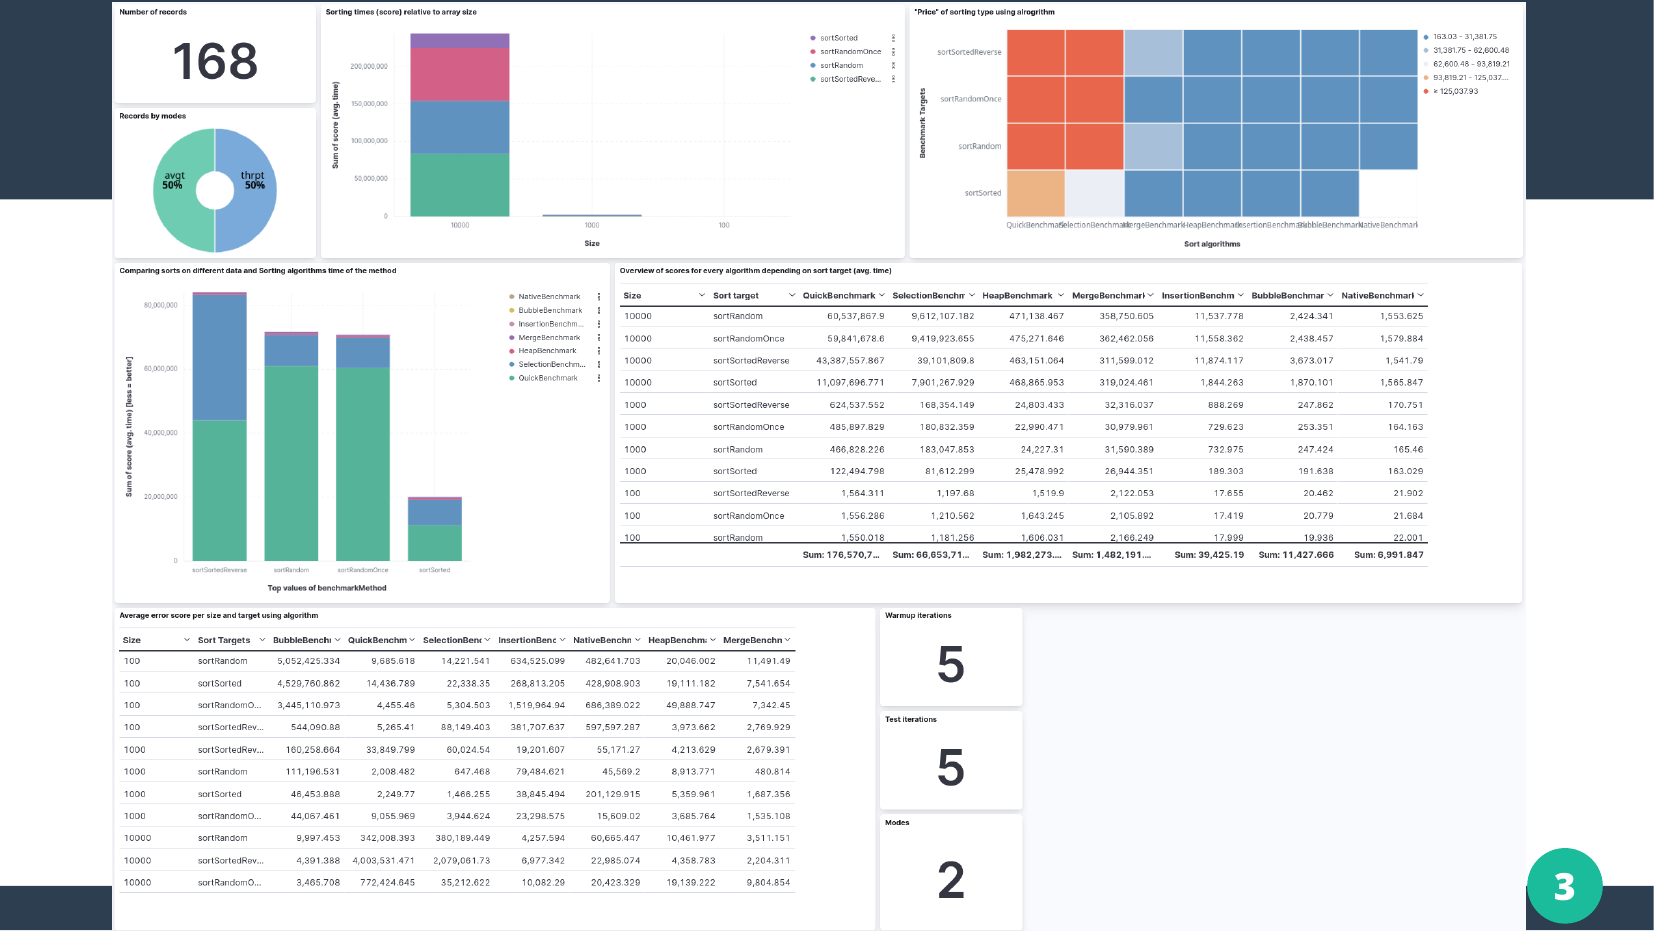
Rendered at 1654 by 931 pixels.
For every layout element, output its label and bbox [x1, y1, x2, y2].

picture [112, 2, 1526, 931]
